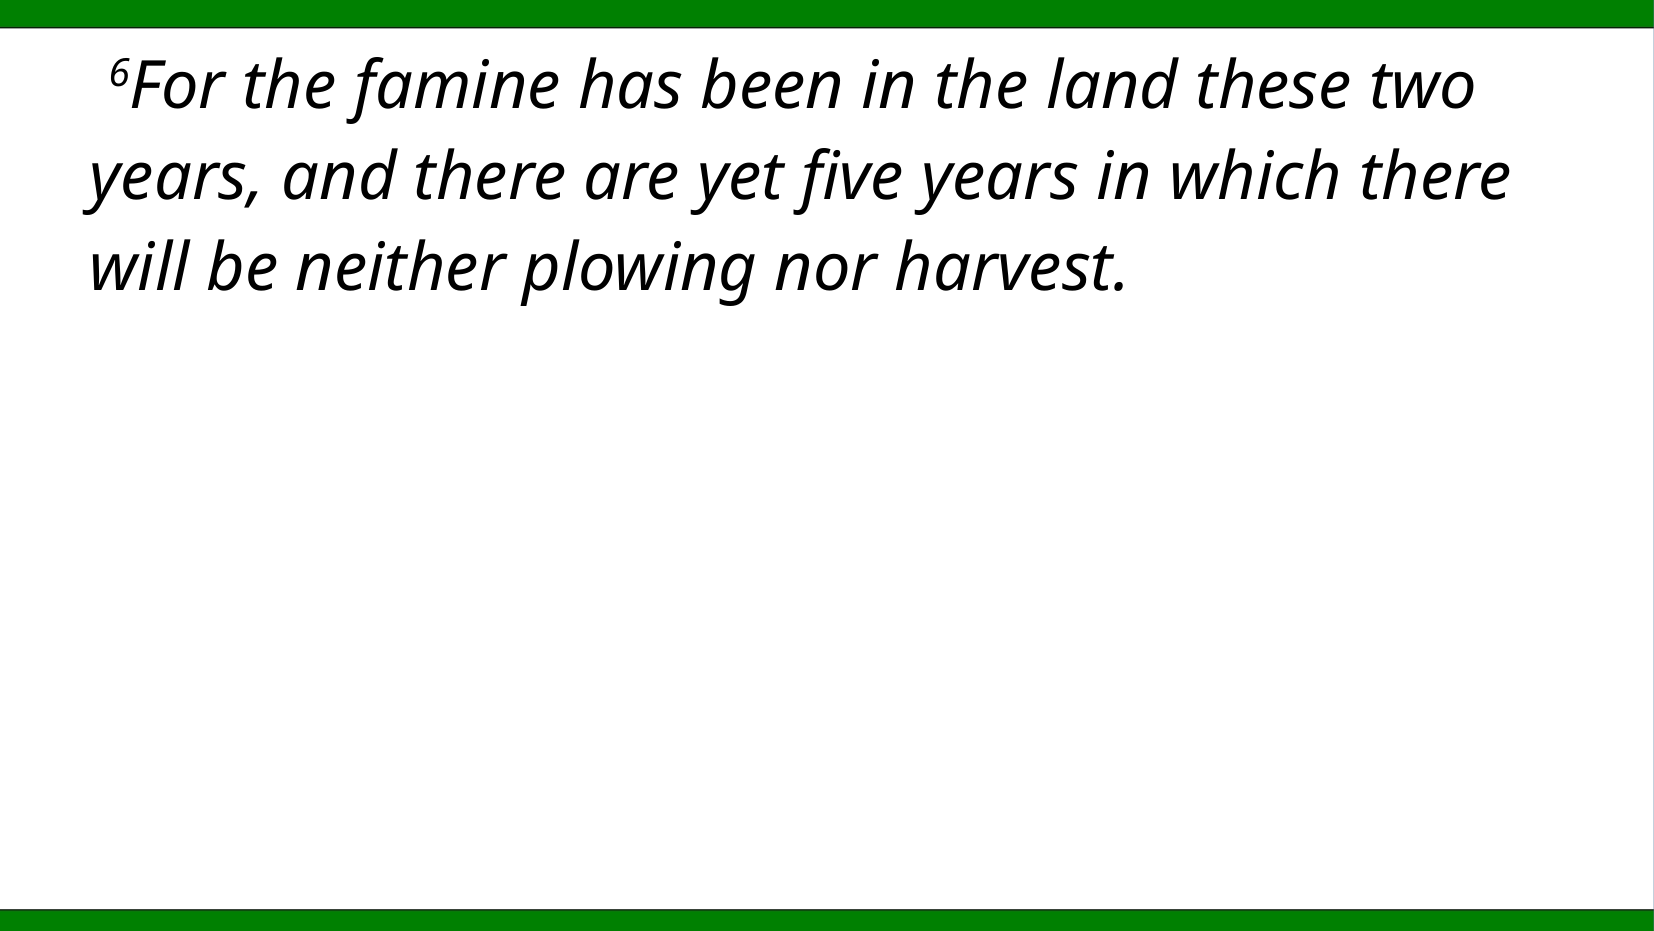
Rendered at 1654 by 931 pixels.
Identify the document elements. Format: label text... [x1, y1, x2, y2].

picture [0, 0, 1654, 931]
text_box 6For the famine has been in the land these two years, and there are yet five years in which there will be neither plowing nor harvest. [75, 30, 1561, 312]
